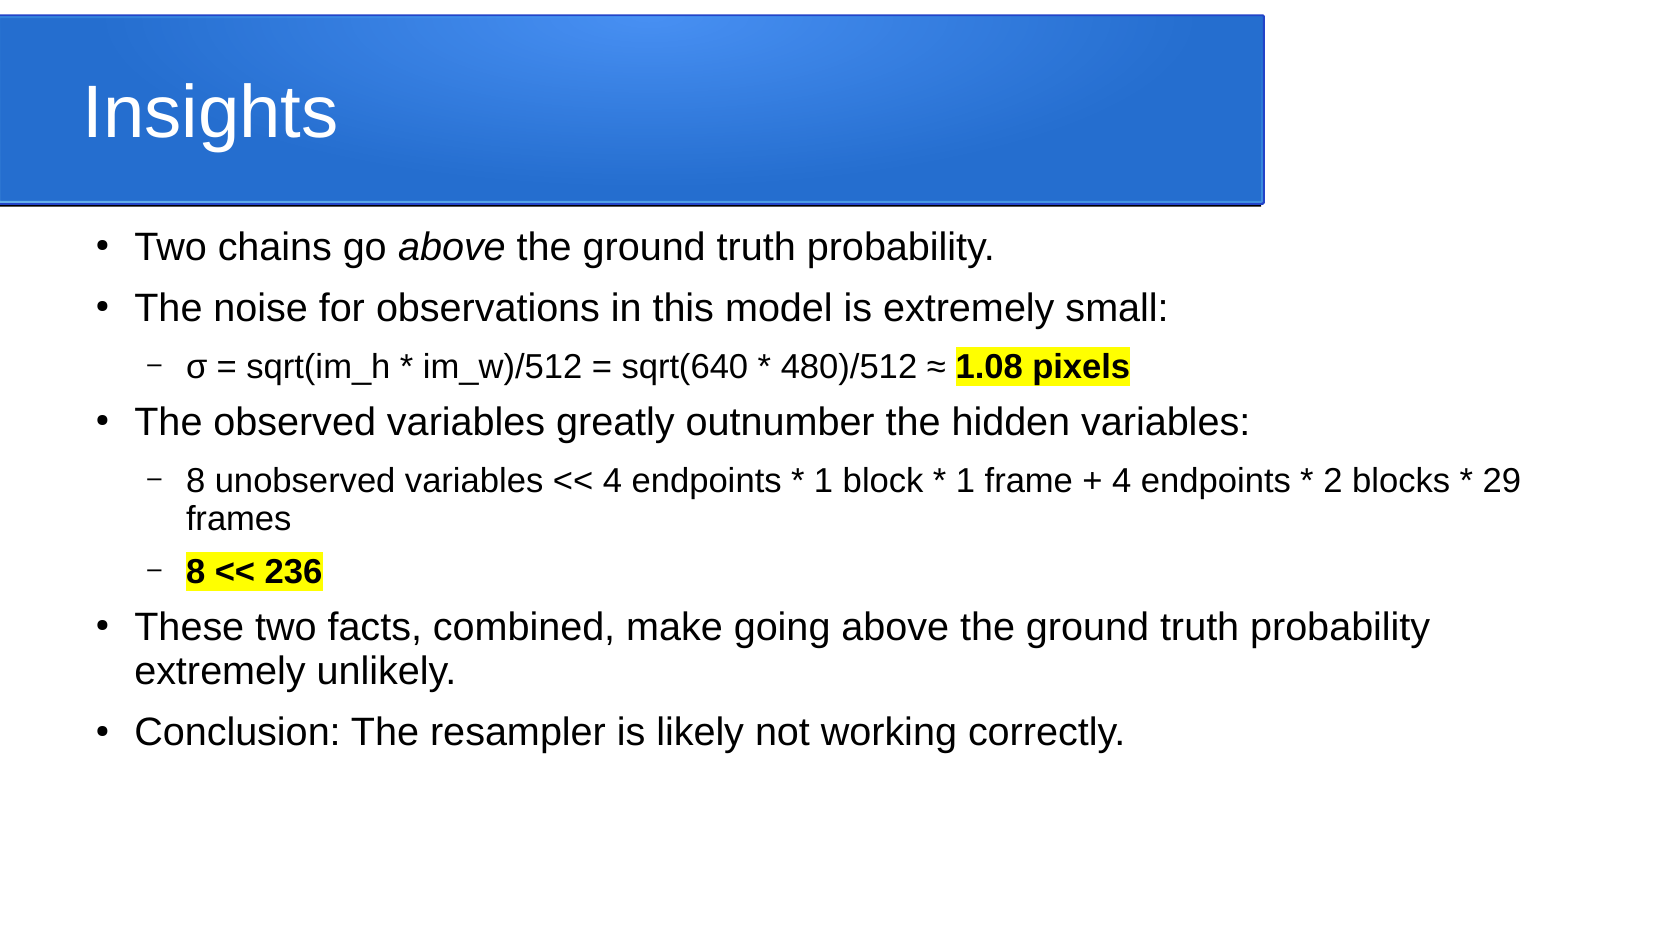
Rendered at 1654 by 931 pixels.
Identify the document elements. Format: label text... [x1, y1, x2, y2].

list Two chains go above the ground truth probability. The noise for observations in this model is extremely small: σ = sqrt(im_h * im_w)/512 = sqrt(640 * 480)/512 ≈ 1.08 pixels The observed variables greatly outnumber the hidden variables: 8 unobserved variables << 4 endpoints * 1 block * 1 frame + 4 endpoints * 2 blocks * 29 frames 8 << 236 These two facts, combined, make going above the ground truth probability extremely unlikely. Conclusion: The resampler is likely not working correctly. [82, 224, 1571, 764]
title Insights [82, 35, 1235, 189]
